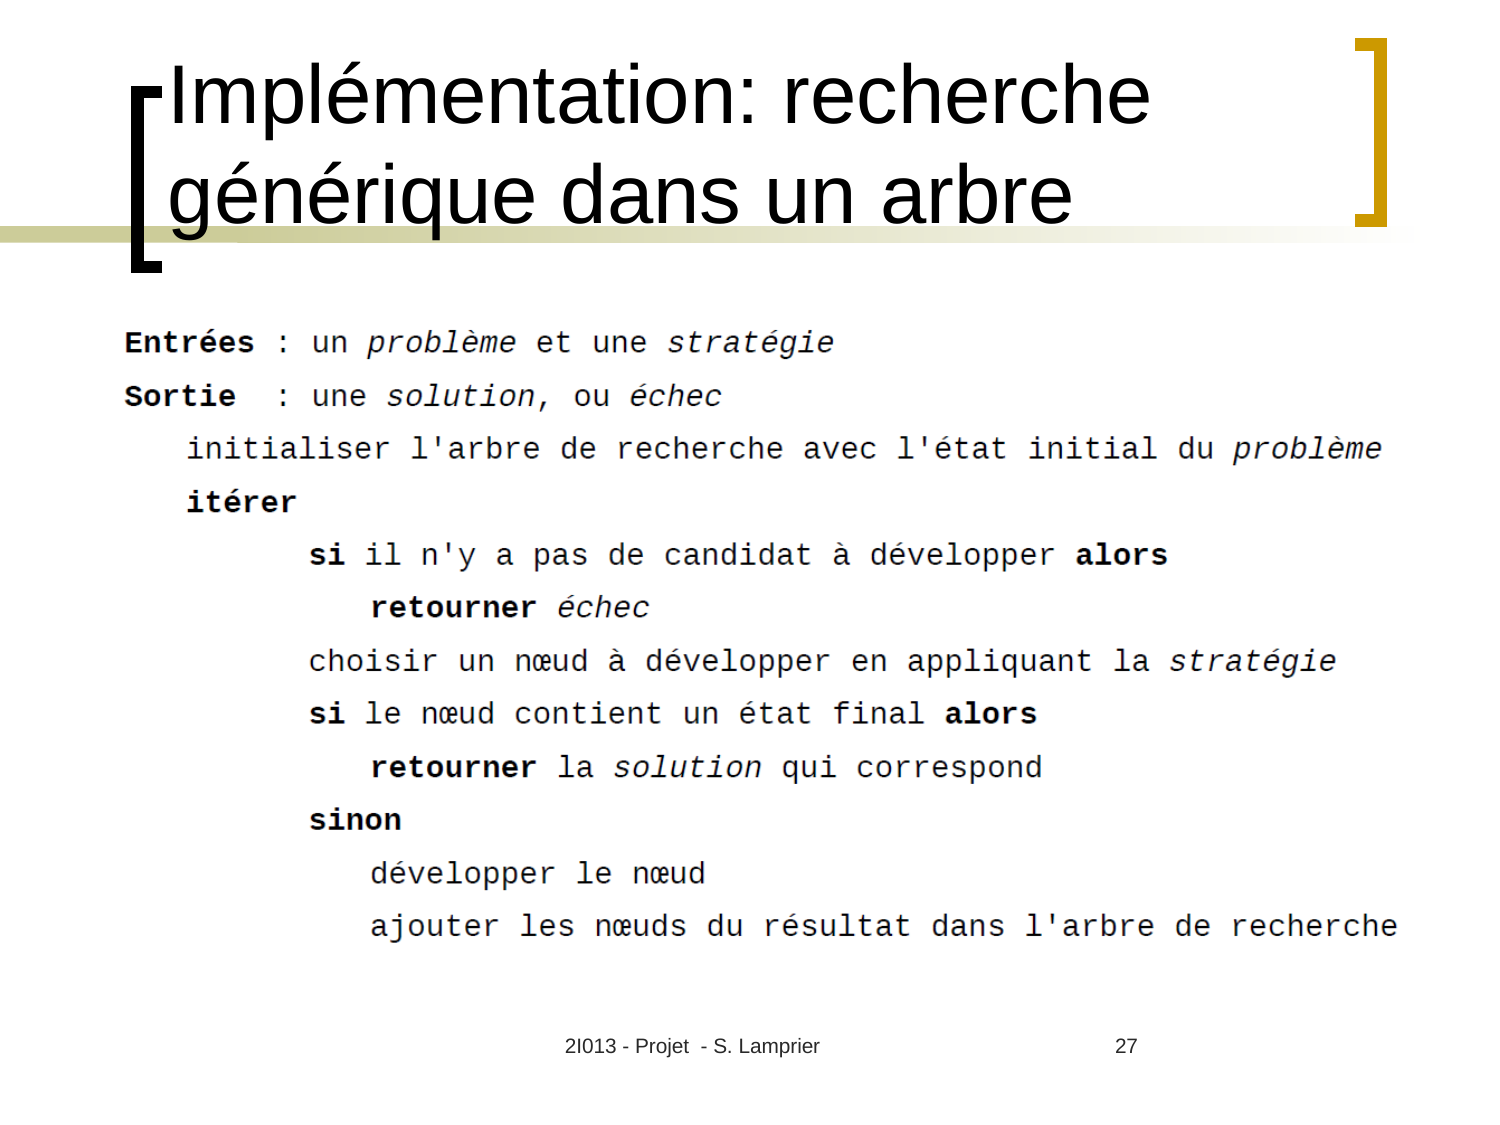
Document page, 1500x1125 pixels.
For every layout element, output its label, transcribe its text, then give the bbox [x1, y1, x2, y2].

slide_number <numéro> [1100, 1025, 1413, 1100]
picture [112, 320, 1413, 983]
footer 2I013 - Projet - S. Lamprier [549, 1025, 1025, 1100]
title Implémentation: recherche générique dans un arbre [152, 15, 1328, 248]
